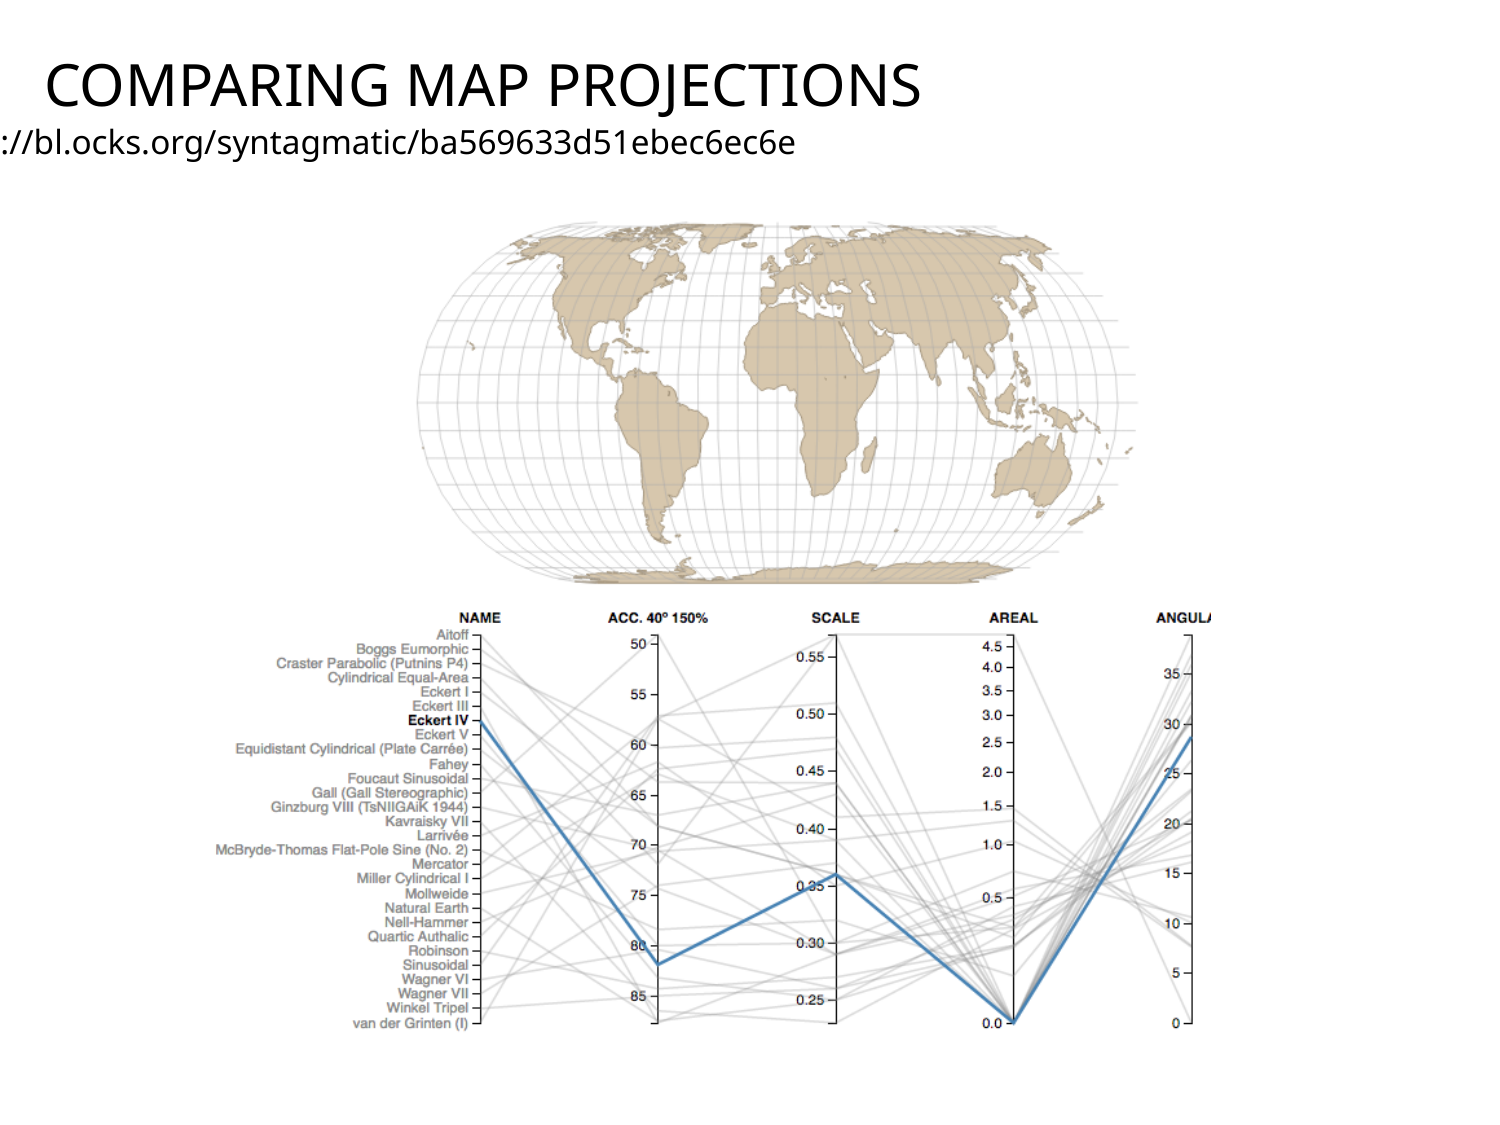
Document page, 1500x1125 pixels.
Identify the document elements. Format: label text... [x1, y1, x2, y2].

text_box https://bl.ocks.org/syntagmatic/ba569633d51ebec6ec6e [0, 113, 813, 169]
picture [206, 219, 1211, 1036]
text_box COMPARING MAP PROJECTIONS [29, 0, 1317, 166]
